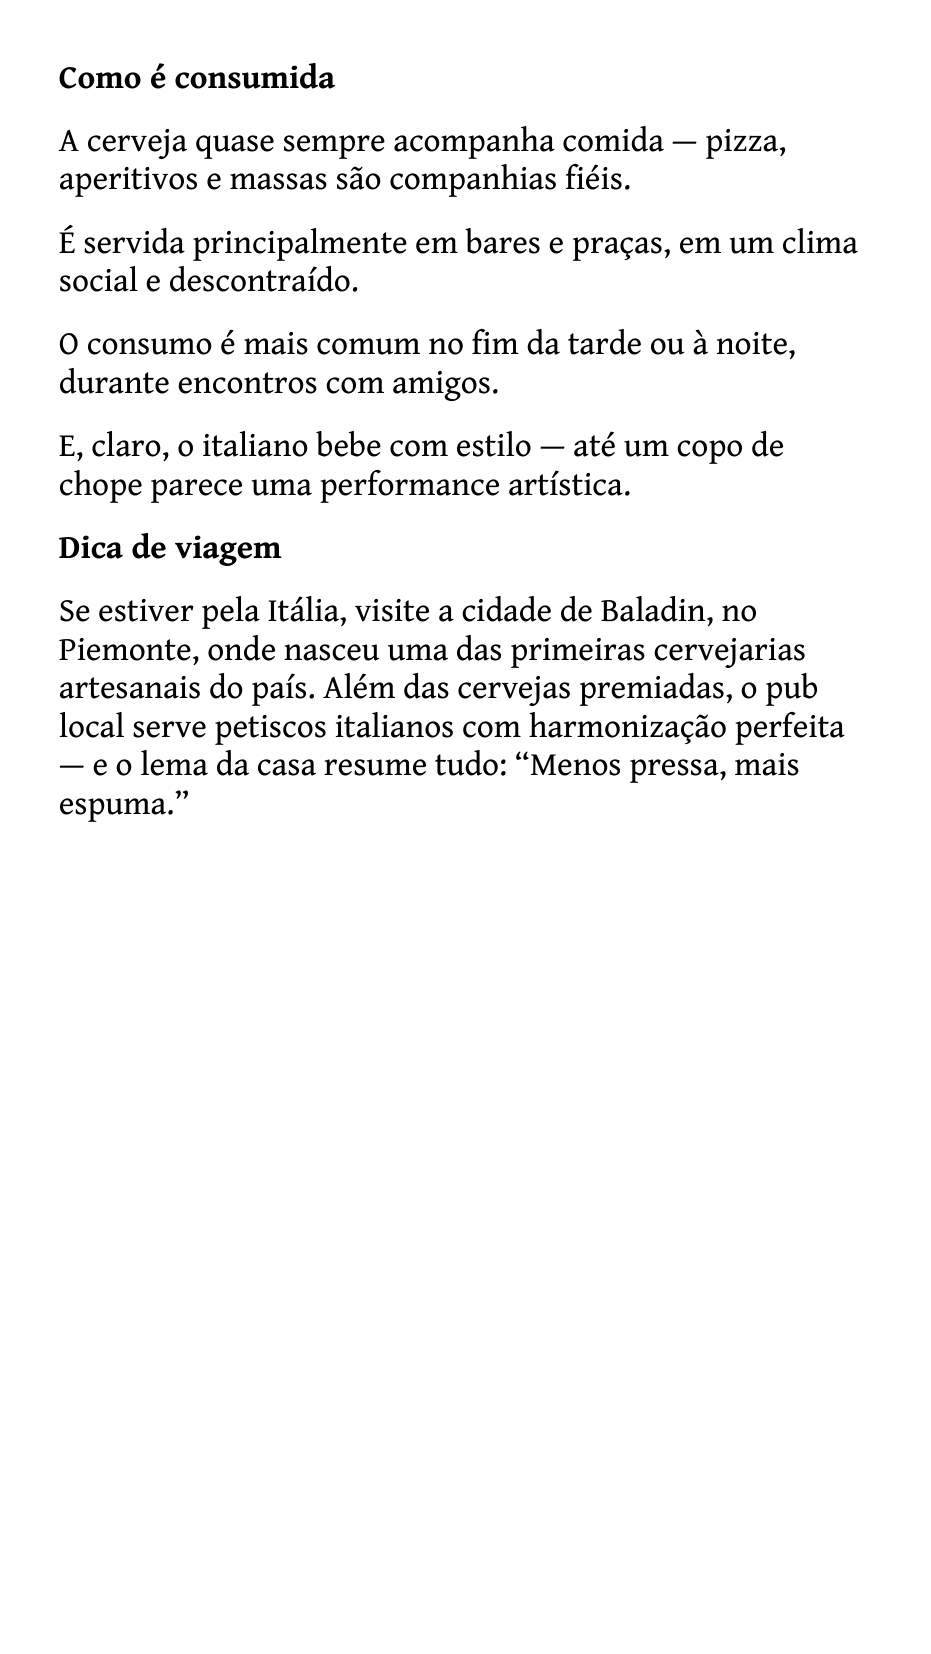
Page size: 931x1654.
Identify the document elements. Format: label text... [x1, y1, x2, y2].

list Como é consumida A cerveja quase sempre acompanha comida — pizza, aperitivos e massas são companhias fiéis. É servida principalmente em bares e praças, em um clima social e descontraído. O consumo é mais comum no fim da tarde ou à noite, durante encontros com amigos. E, claro, o italiano bebe com estilo — até um copo de chope parece uma performance artística. Dica de viagem Se estiver pela Itália, visite a cidade de Baladin, no Piemonte, onde nasceu uma das primeiras cervejarias artesanais do país. Além das cervejas premiadas, o pub local serve petiscos italianos com harmonização perfeita — e o lema da casa resume tudo: “Menos pressa, mais espuma.” [59, 59, 872, 1309]
